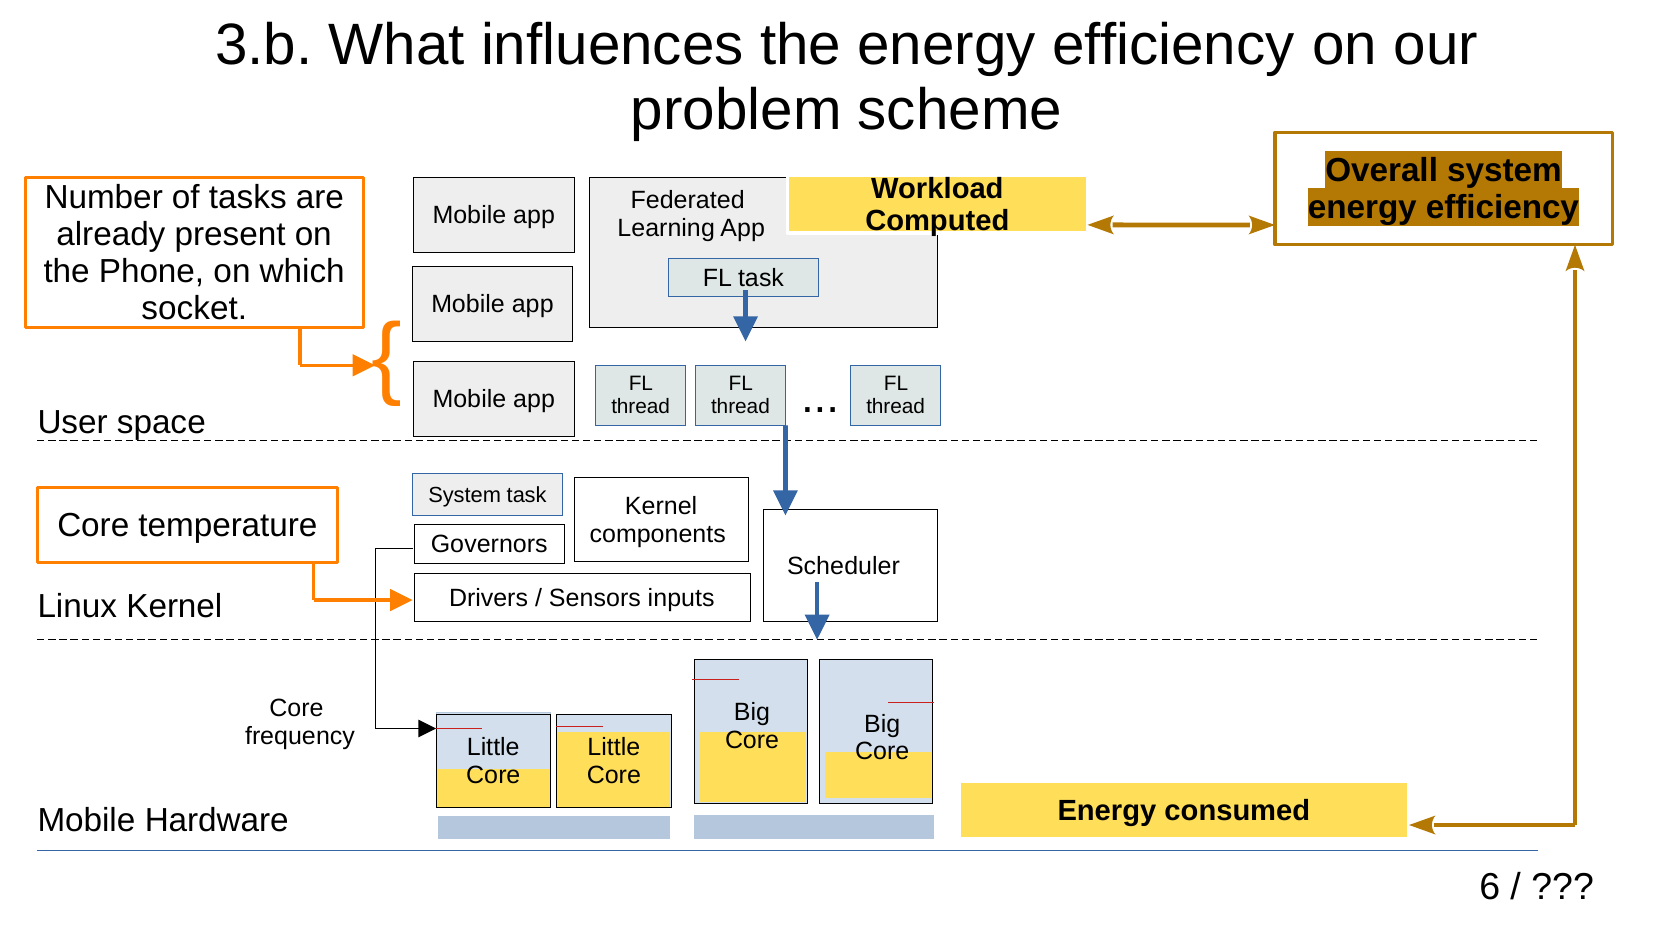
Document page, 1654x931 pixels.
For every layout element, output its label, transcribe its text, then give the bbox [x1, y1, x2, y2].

text_box Workload Computed [787, 175, 1088, 233]
text_box [819, 659, 933, 804]
text_box FL thread [595, 365, 686, 426]
text_box Big Core [825, 690, 940, 784]
text_box Federated Learning App [599, 195, 784, 233]
text_box { [349, 163, 425, 549]
text_box FL task [668, 258, 819, 297]
title 3.b. What influences the energy efficiency on our problem scheme [112, 4, 1581, 151]
text_box Mobile app [425, 361, 575, 437]
text_box 6 / ??? [1464, 858, 1653, 929]
text_box Number of tasks are already present on the Phone, on which socket. [25, 177, 349, 328]
text_box Mobile app [425, 177, 575, 253]
text_box [589, 177, 938, 328]
text_box [694, 772, 808, 804]
text_box Mobile app [425, 266, 573, 342]
text_box Overall system energy efficiency [1274, 132, 1613, 245]
text_box Core frequency [225, 702, 376, 741]
text_box System task [425, 473, 563, 516]
text_box Core temperature [37, 487, 338, 563]
text_box Big Core [694, 679, 810, 772]
text_box Mobile Hardware [37, 789, 376, 851]
text_box [694, 815, 934, 839]
text_box FL thread [850, 365, 941, 426]
text_box FL thread [695, 365, 786, 426]
text_box Little Core [556, 714, 672, 808]
text_box ... [781, 359, 859, 435]
text_box Drivers / Sensors inputs [414, 573, 751, 622]
text_box [438, 816, 670, 839]
text_box Scheduler [763, 509, 938, 622]
text_box Governors [414, 524, 565, 564]
text_box User space [37, 403, 301, 441]
text_box Energy consumed [959, 781, 1410, 839]
text_box Little Core [436, 714, 551, 808]
text_box Linux Kernel [37, 586, 301, 625]
text_box Kernel components [574, 477, 749, 562]
text_box [694, 659, 808, 679]
